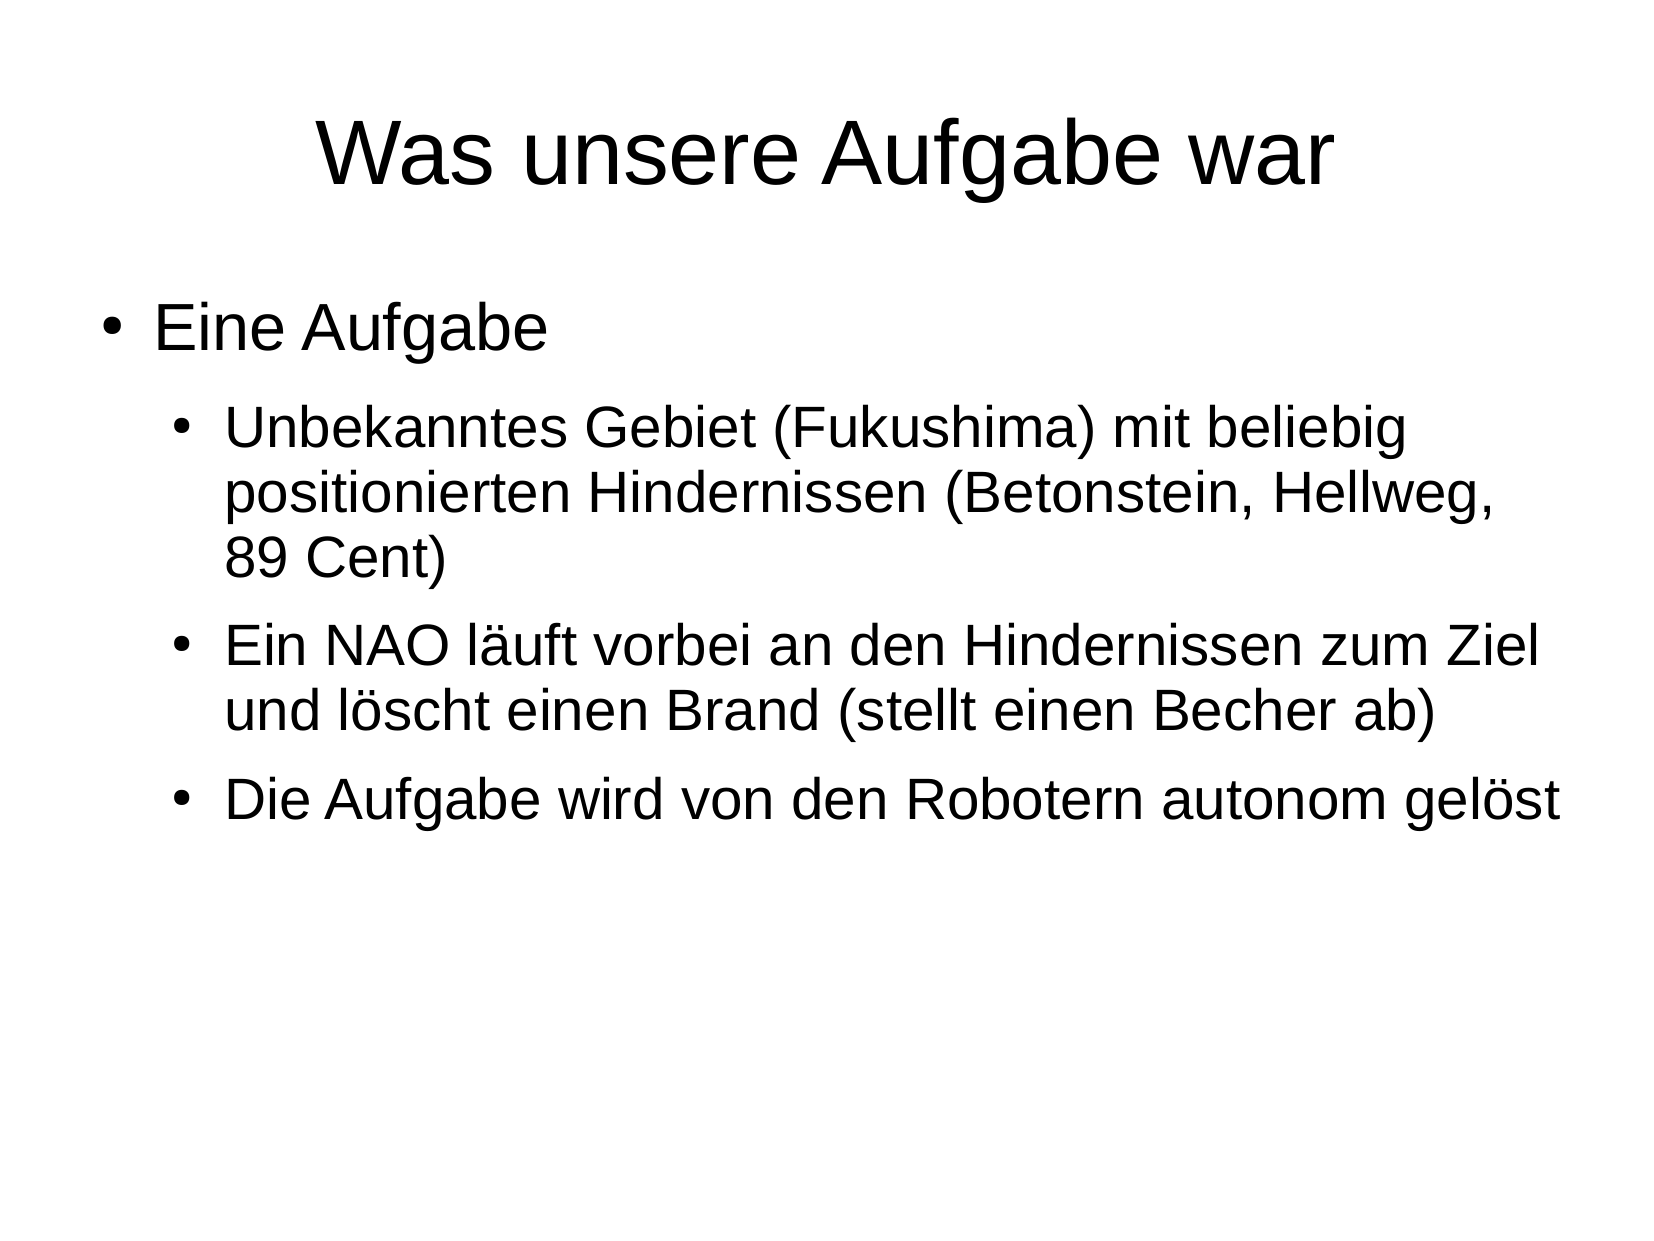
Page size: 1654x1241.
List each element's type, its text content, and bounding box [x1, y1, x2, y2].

title Was unsere Aufgabe war [82, 49, 1571, 257]
list Eine Aufgabe Unbekanntes Gebiet (Fukushima) mit beliebig positionierten Hindernissen (Betonstein, Hellweg, 89 Cent) Ein NAO läuft vorbei an den Hindernissen zum Ziel und löscht einen Brand (stellt einen Becher ab) Die Aufgabe wird von den Robotern autonom gelöst [82, 290, 1571, 1109]
